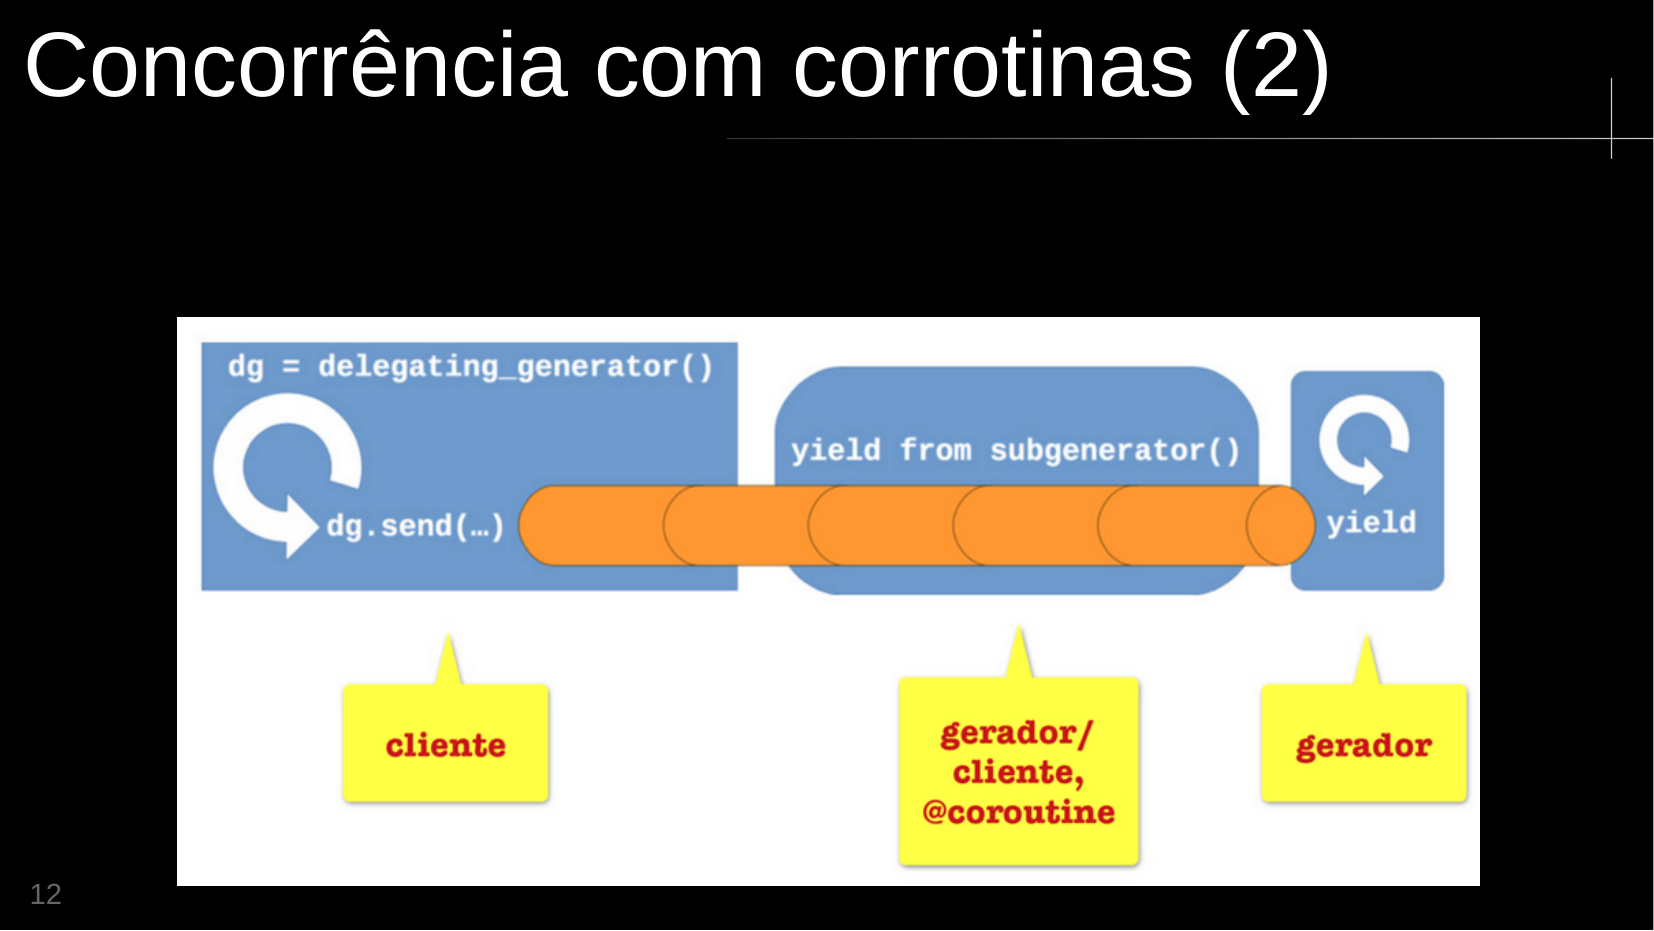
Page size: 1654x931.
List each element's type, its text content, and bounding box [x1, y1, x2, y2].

picture [177, 317, 1480, 886]
title Concorrência com corrotinas (2) [23, 11, 1589, 119]
